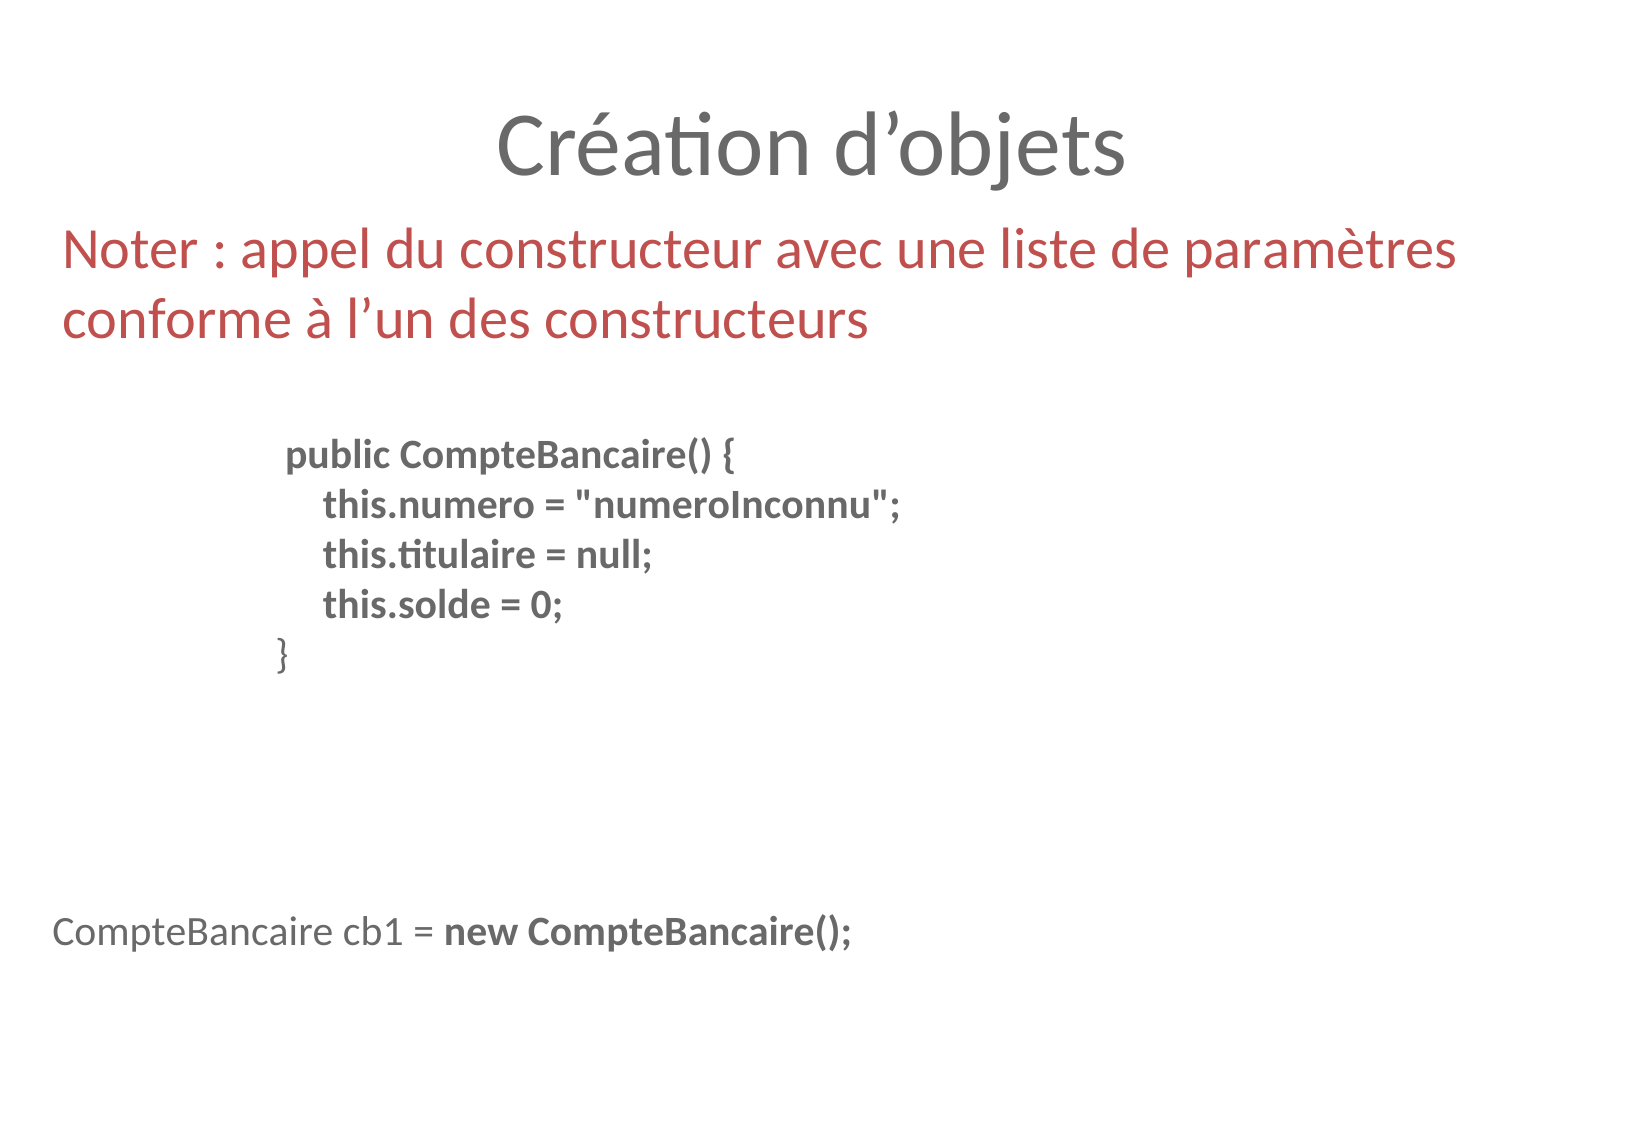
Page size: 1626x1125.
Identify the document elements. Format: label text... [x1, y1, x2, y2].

title Création d’objets [81, 45, 1544, 202]
text_box Noter : appel du constructeur avec une liste de paramètres conforme à l’un des constructeurs [47, 202, 1626, 426]
